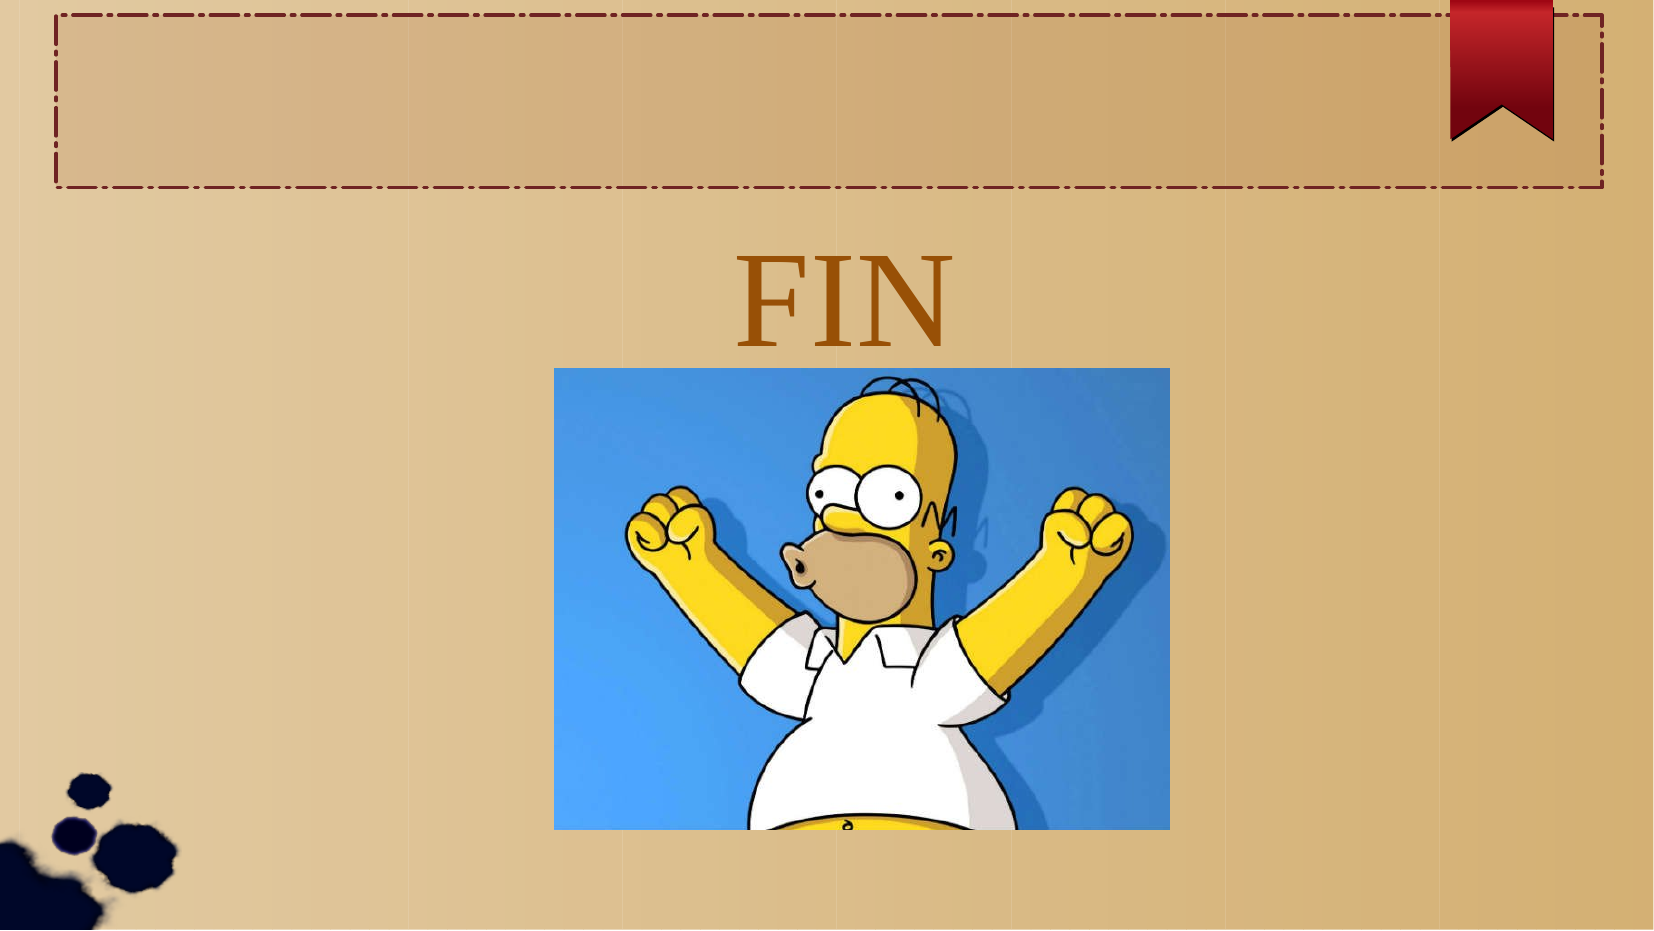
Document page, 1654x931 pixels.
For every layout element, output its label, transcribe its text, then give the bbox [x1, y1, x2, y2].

picture [554, 368, 1170, 830]
list FIN [82, 224, 1571, 764]
